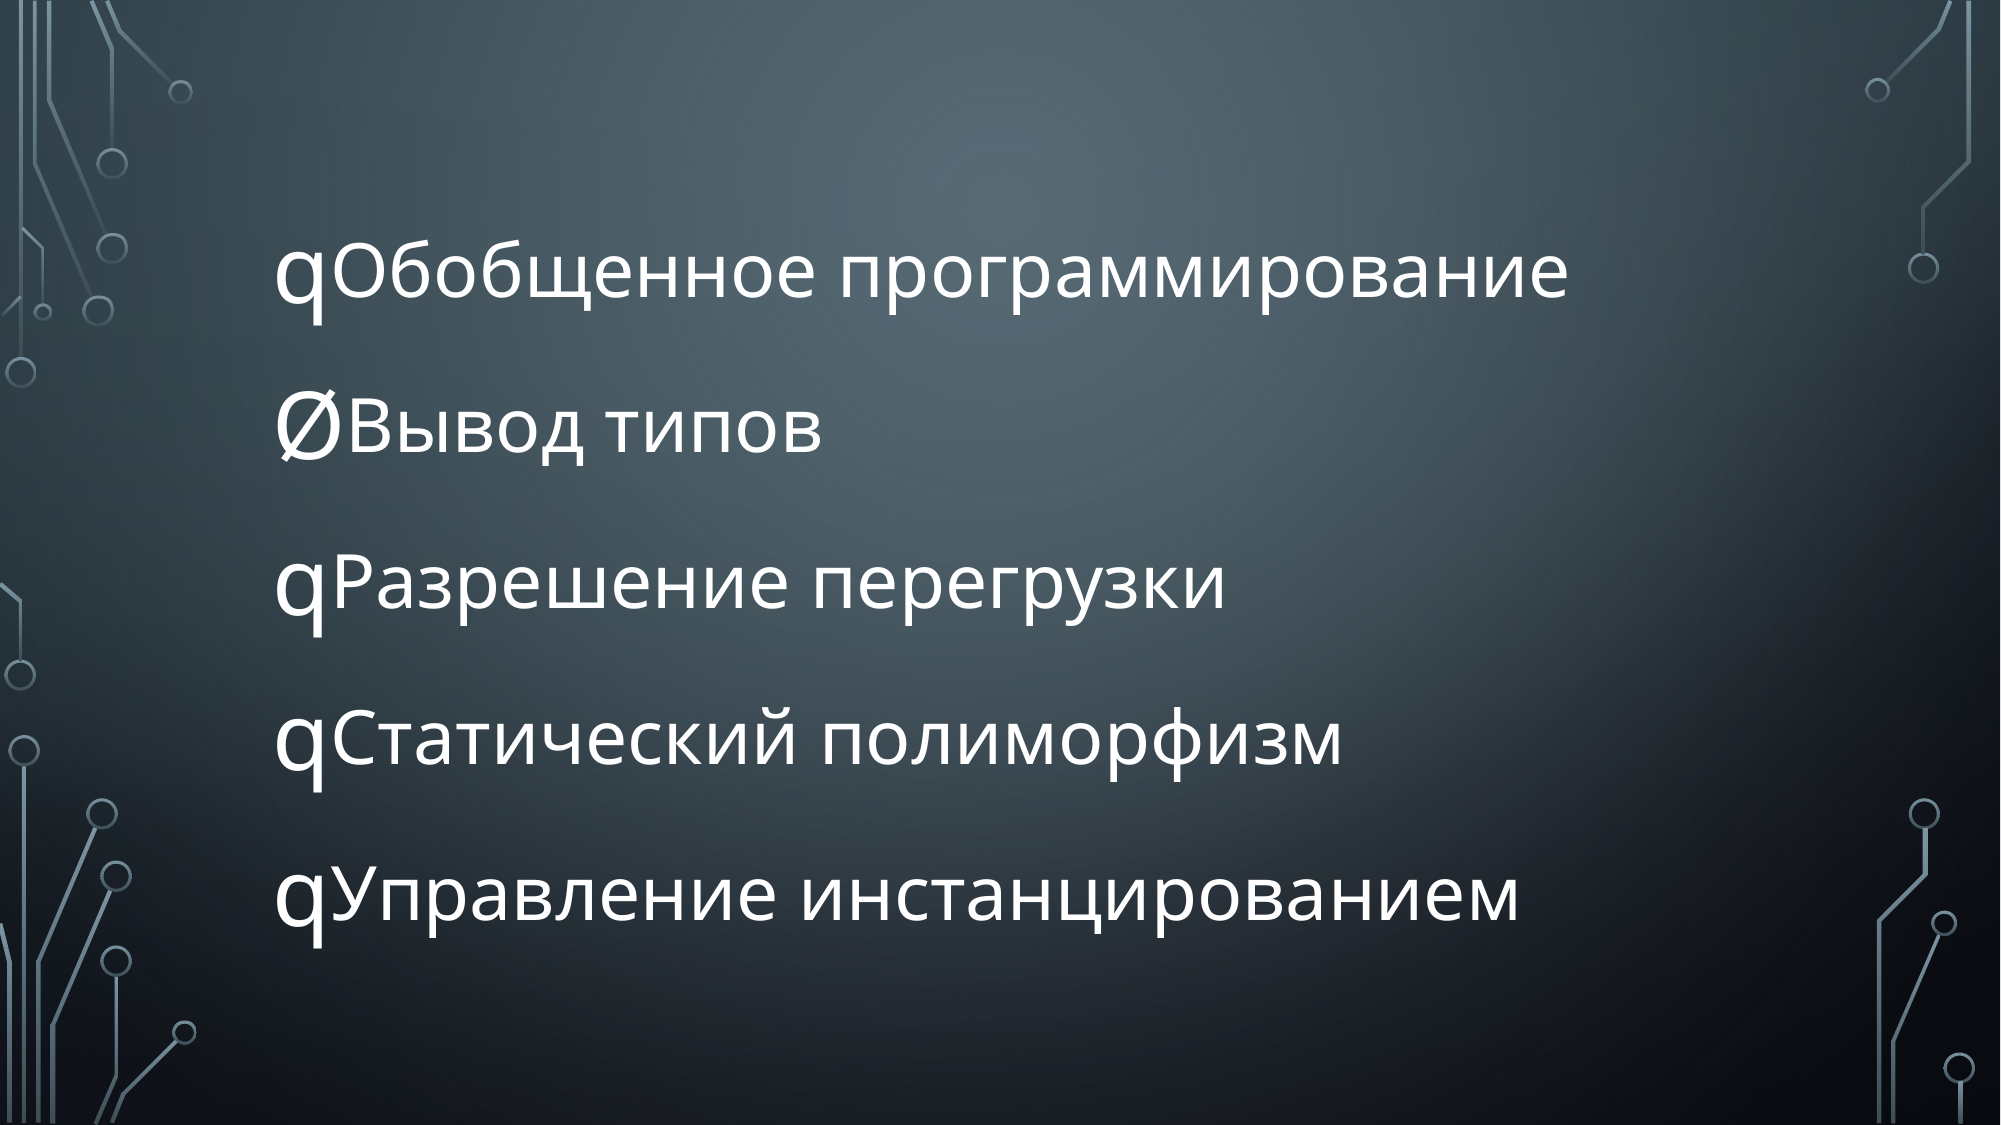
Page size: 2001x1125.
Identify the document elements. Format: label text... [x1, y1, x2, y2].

list Обобщенное программирование Вывод типов Разрешение перегрузки Статический полиморфизм Управление инстанцированием [257, 169, 1781, 948]
